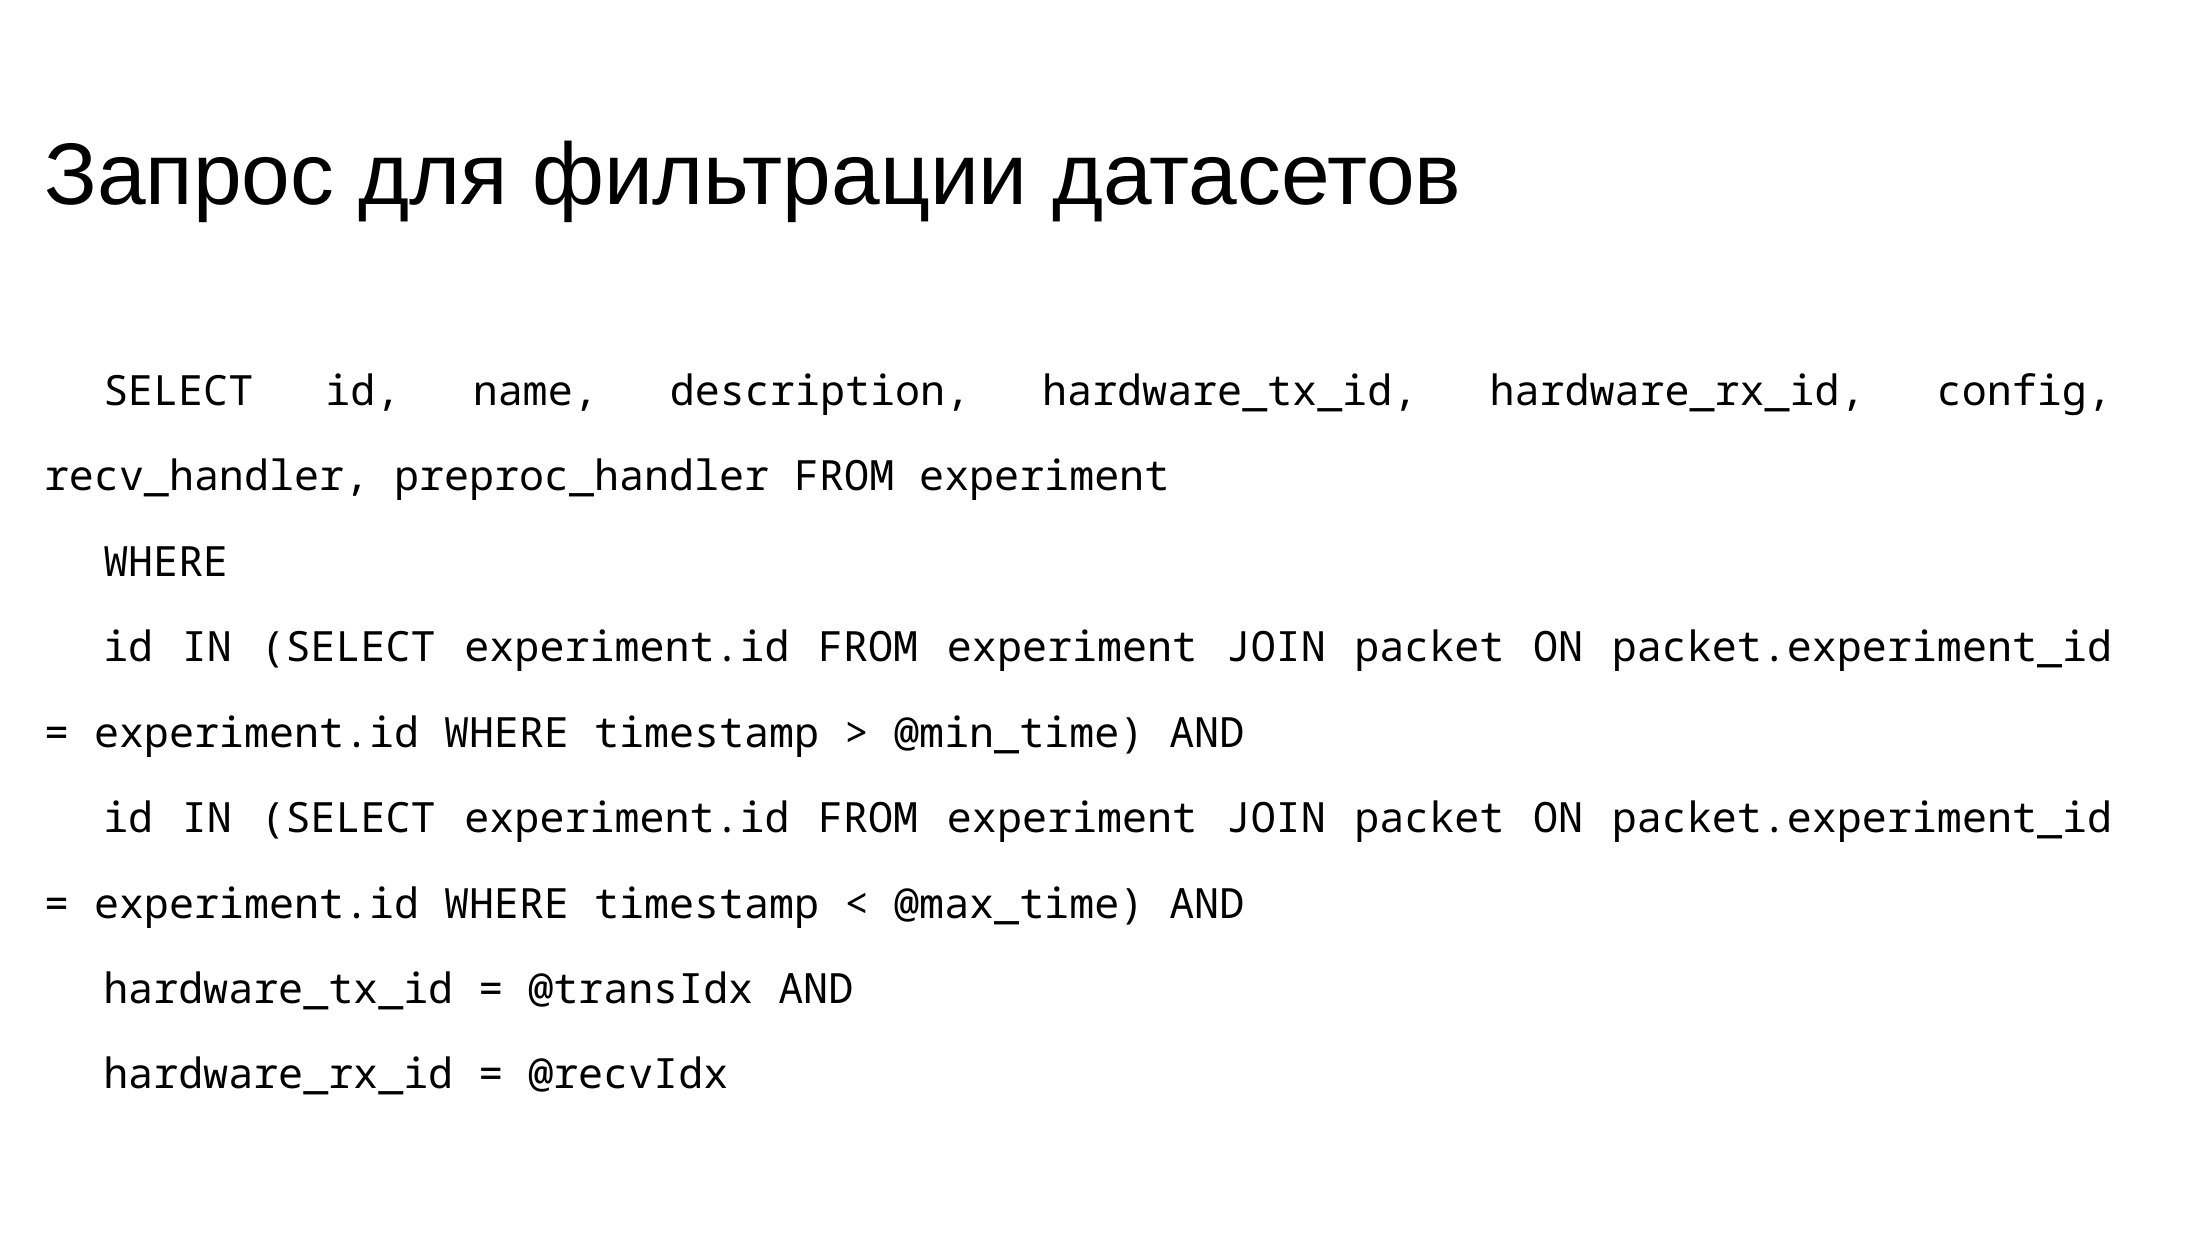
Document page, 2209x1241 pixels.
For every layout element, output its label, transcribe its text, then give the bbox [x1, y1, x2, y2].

text_box SELECT id, name, description, hardware_tx_id, hardware_rx_id, config, recv_handler, preproc_handler FROM experiment WHERE id IN (SELECT experiment.id FROM experiment JOIN packet ON packet.experiment_id = experiment.id WHERE timestamp > @min_time) AND id IN (SELECT experiment.id FROM experiment JOIN packet ON packet.experiment_id = experiment.id WHERE timestamp < @max_time) AND hardware_tx_id = @transIdx AND hardware_rx_id = @recvIdx [0, 324, 2156, 1241]
text_box Запрос для фильтрации датасетов [29, 118, 2156, 384]
